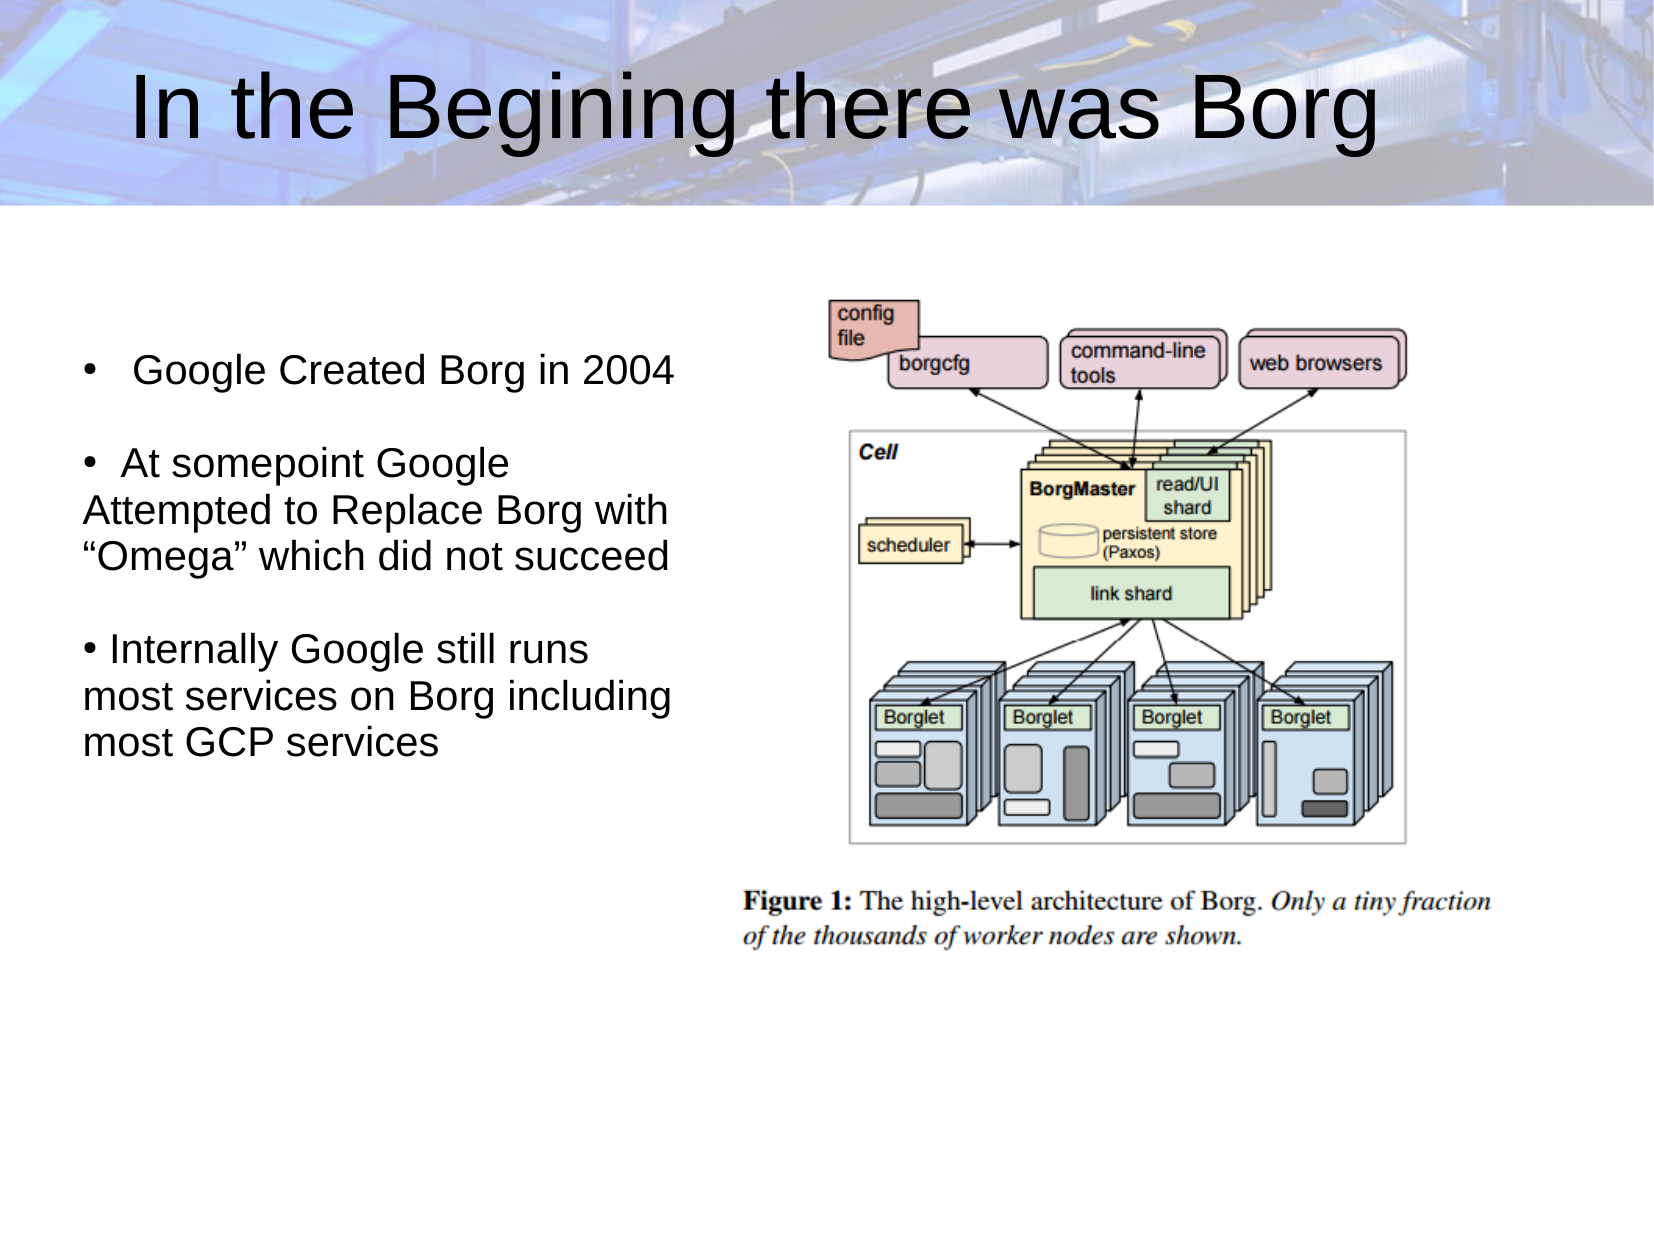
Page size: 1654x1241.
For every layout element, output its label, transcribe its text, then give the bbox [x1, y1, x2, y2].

picture [0, 0, 1654, 1241]
title In the Begining there was Borg [11, 2, 1501, 211]
subtitle Google Created Borg in 2004 At somepoint Google Attempted to Replace Borg with “Omega” which did not succeed Internally Google still runs most services on Borg including most GCP services [82, 290, 691, 991]
